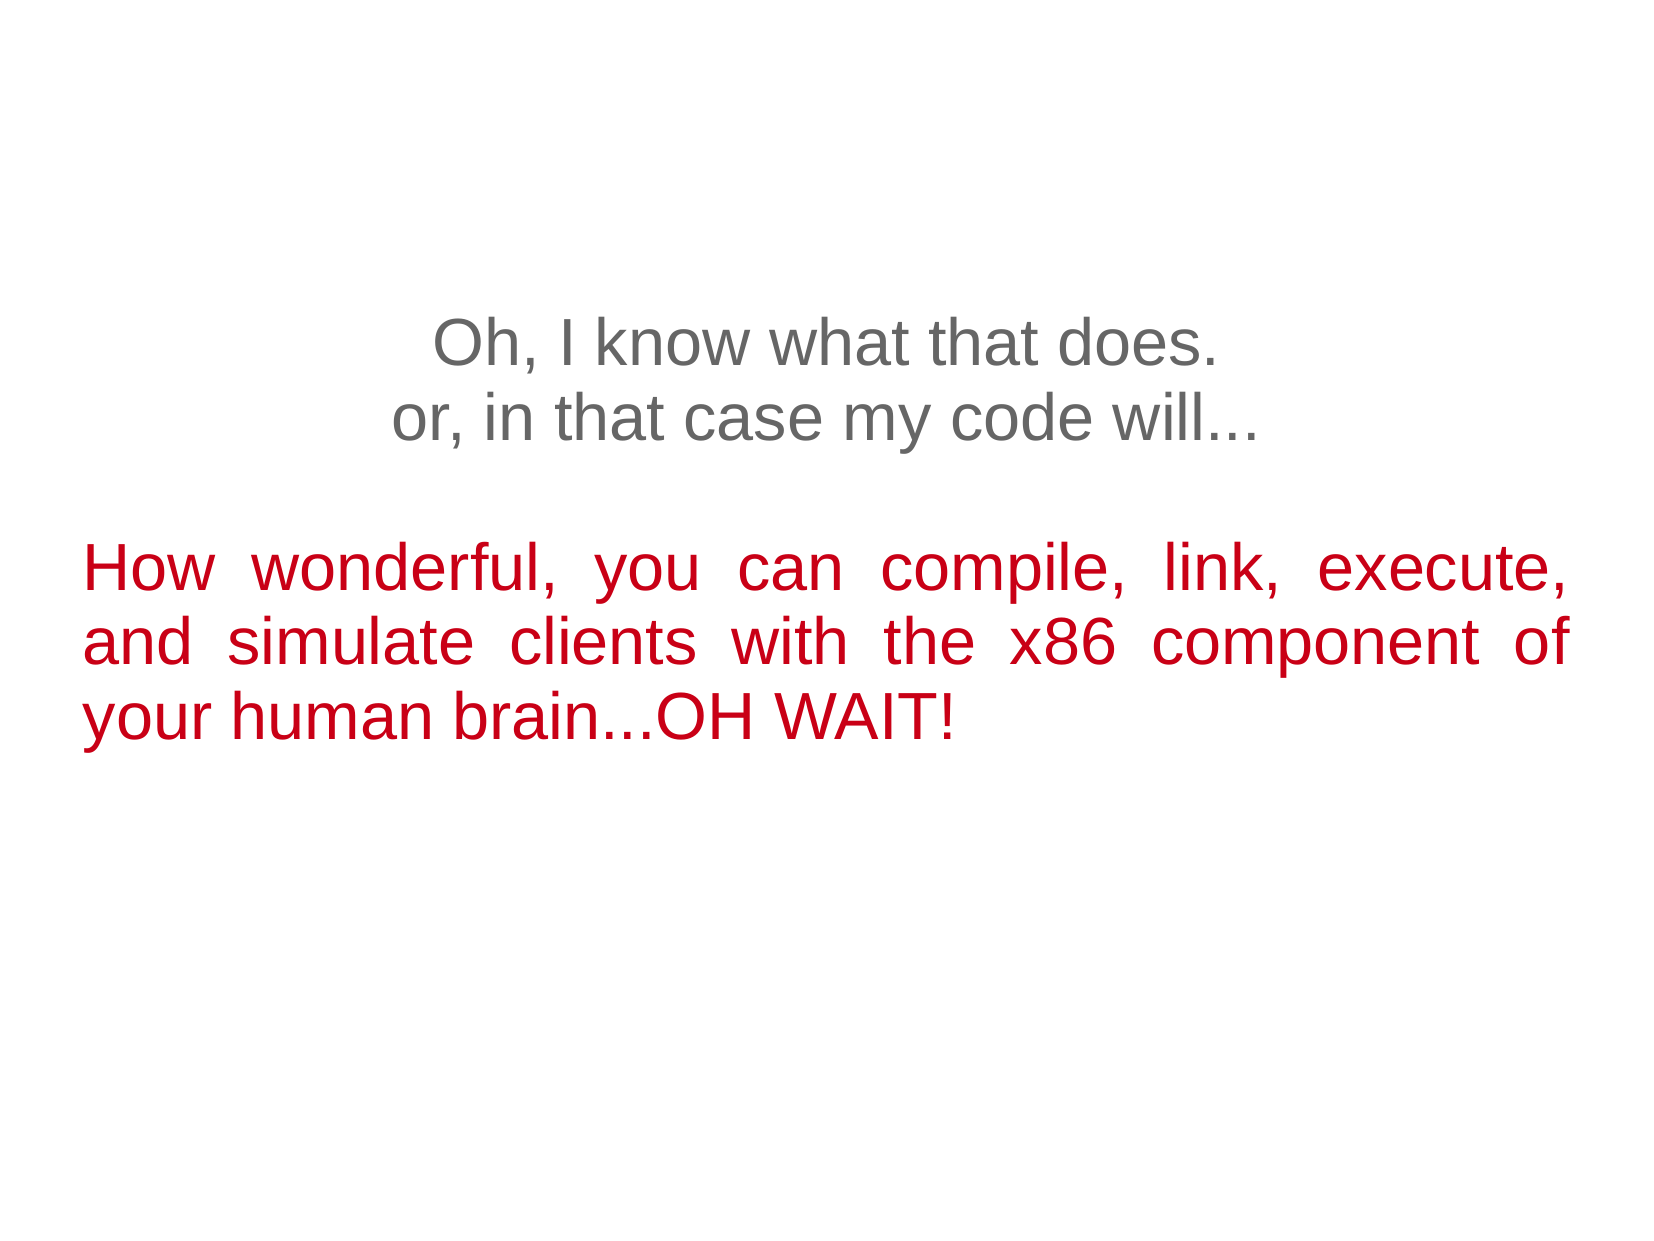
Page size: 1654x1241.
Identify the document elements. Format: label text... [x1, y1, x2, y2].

subtitle Oh, I know what that does. or, in that case my code will... How wonderful, you can compile, link, execute, and simulate clients with the x86 component of your human brain...OH WAIT! [82, 56, 1571, 1102]
